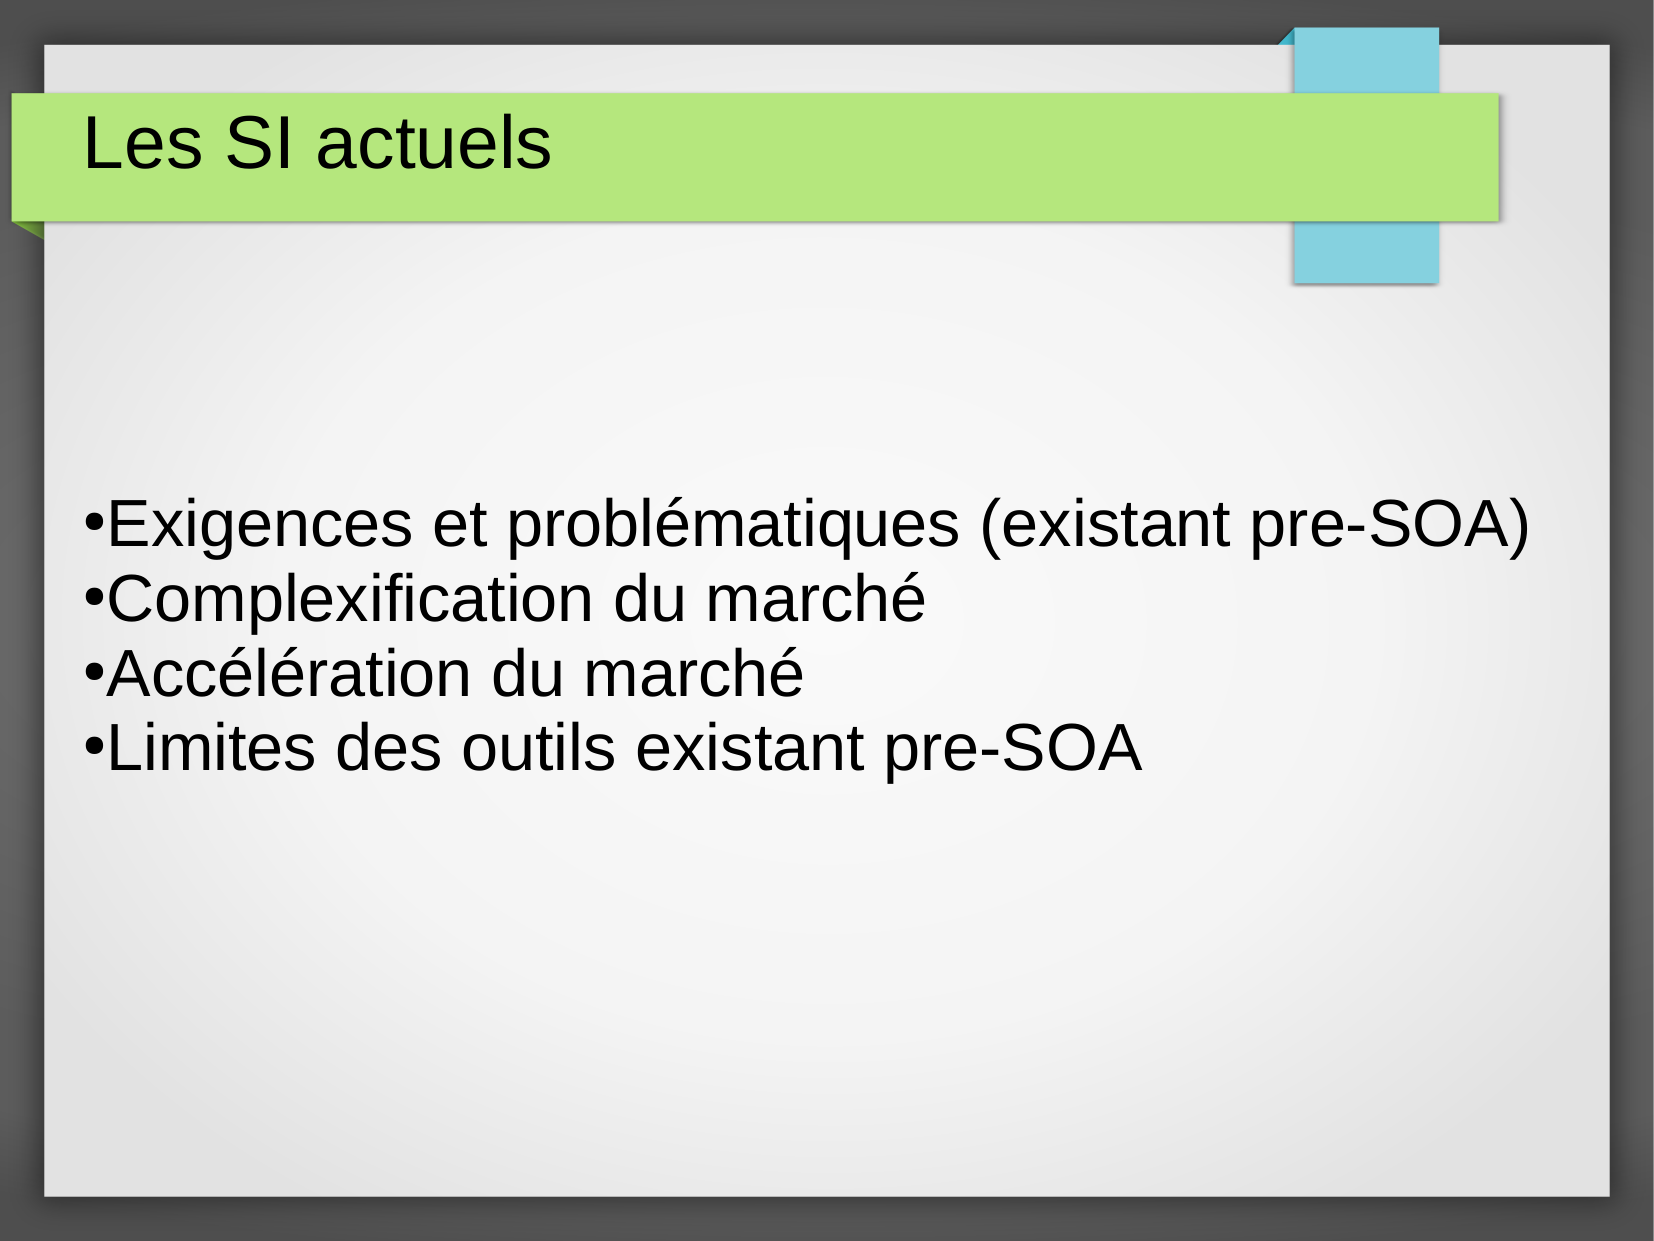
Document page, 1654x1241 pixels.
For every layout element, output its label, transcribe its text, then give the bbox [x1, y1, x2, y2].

picture [0, 0, 1654, 1241]
subtitle Exigences et problématiques (existant pre-SOA) Complexification du marché Accélération du marché Limites des outils existant pre-SOA [82, 49, 1571, 1010]
